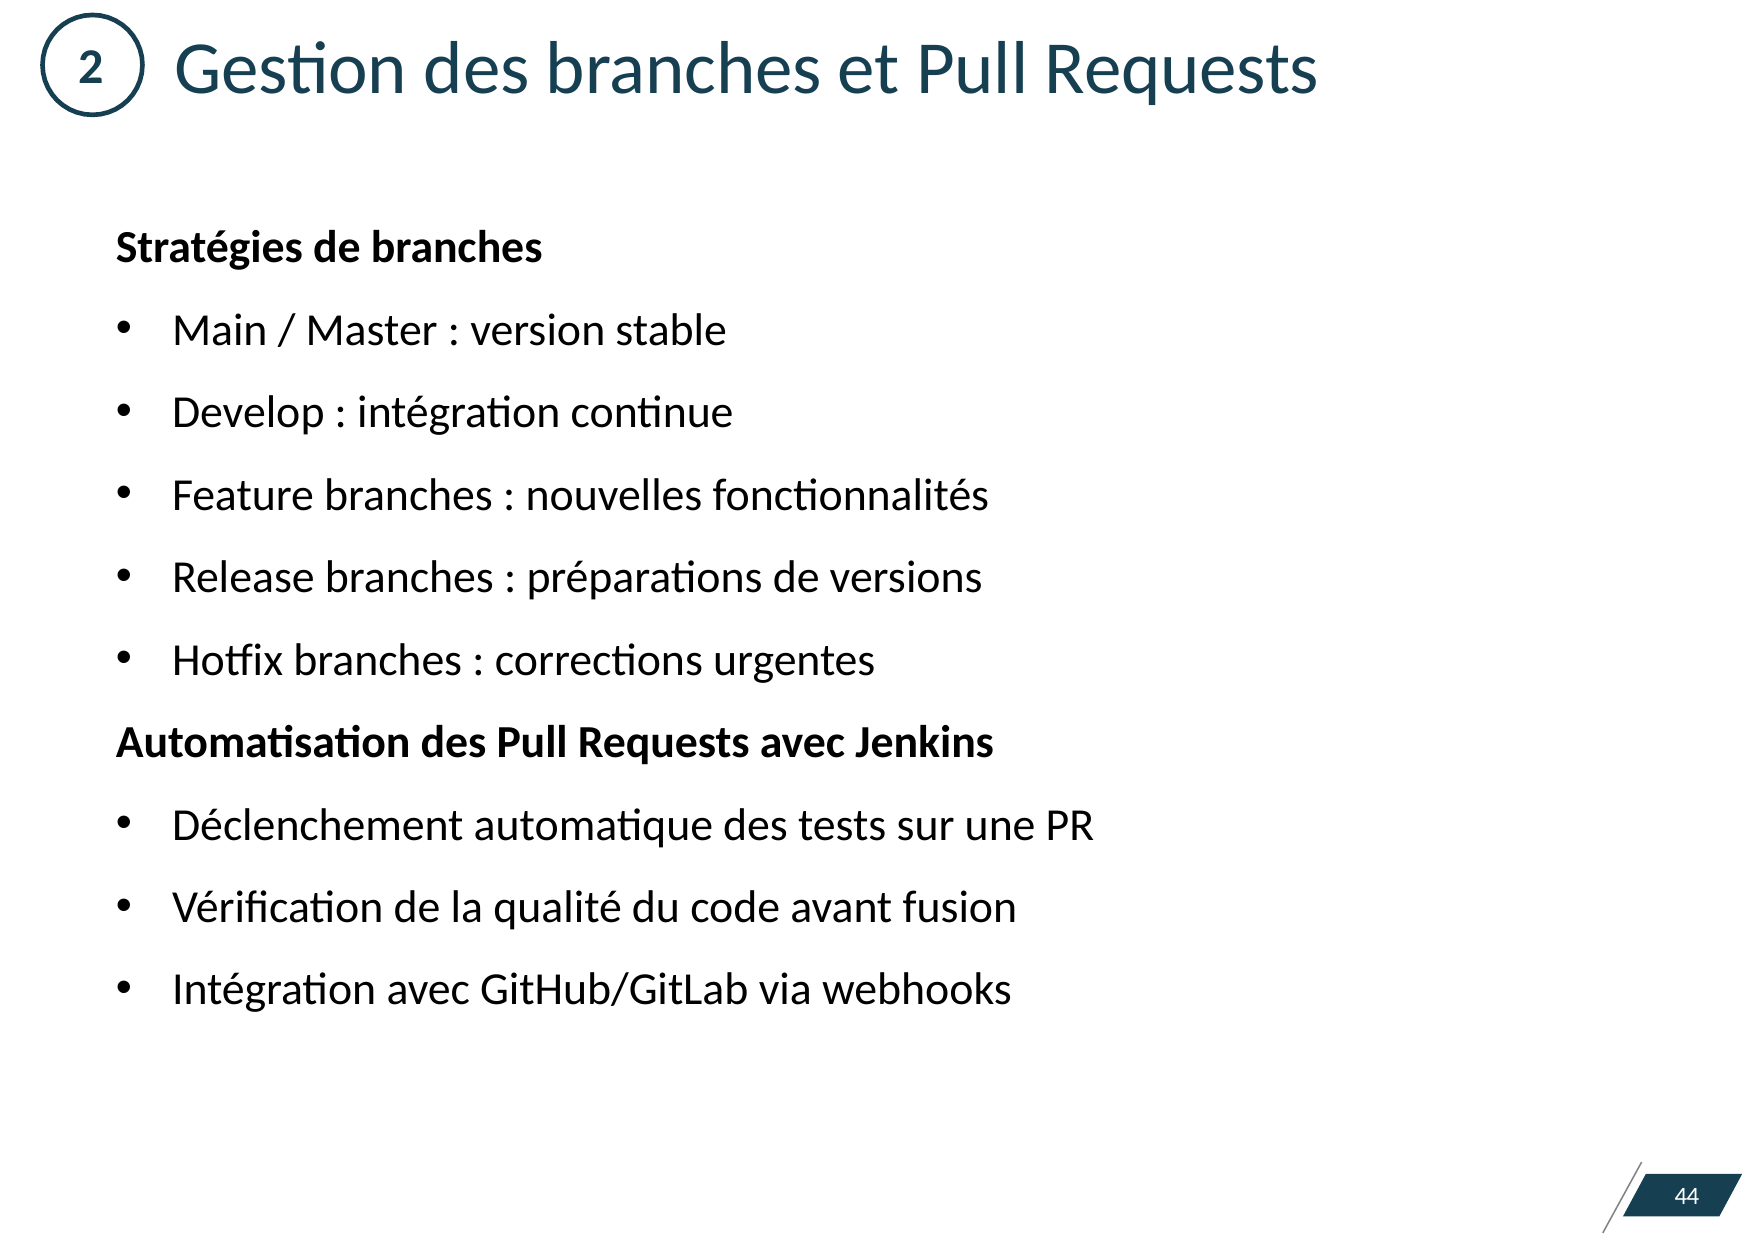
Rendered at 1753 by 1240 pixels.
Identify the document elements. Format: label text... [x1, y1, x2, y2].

slide_number <number> [1661, 1177, 1718, 1240]
text_box 2 [76, 31, 109, 94]
title Gestion des branches et Pull Requests [172, 16, 1580, 182]
text_box Stratégies de branches Main / Master : version stable Develop : intégration continue Feature branches : nouvelles fonctionnalités Release branches : préparations de versions Hotfix branches : corrections urgentes Automatisation des Pull Requests avec Jenkins Déclenchement automatique des tests sur une PR Vérification de la qualité du code avant fusion Intégration avec GitHub/GitLab via webhooks [100, 182, 1727, 1022]
